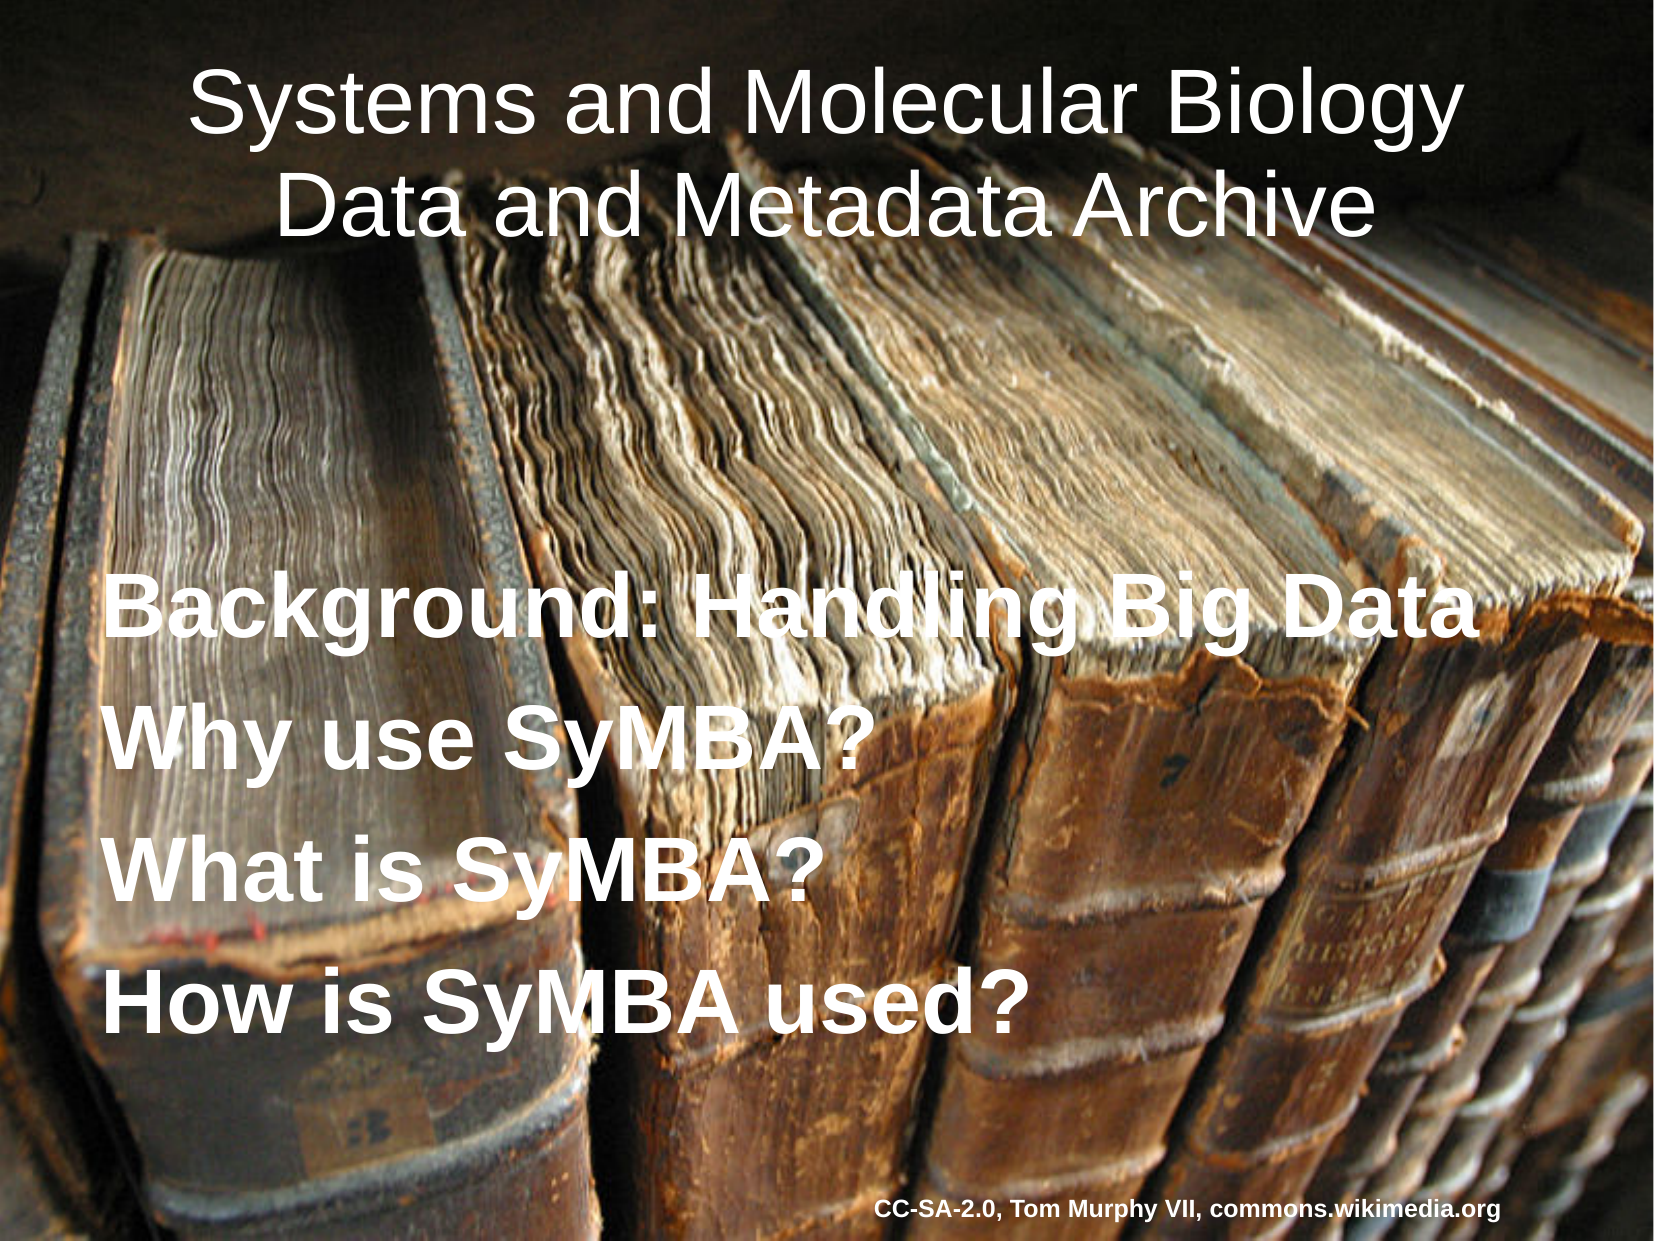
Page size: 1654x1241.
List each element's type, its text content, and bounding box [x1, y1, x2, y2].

list Background: Handling Big Data Why use SyMBA? What is SyMBA? How is SyMBA used? [82, 290, 1571, 1148]
text_box CC-SA-2.0, Tom Murphy VII, commons.wikimedia.org [856, 1194, 1653, 1241]
picture [0, 0, 1654, 1241]
title Systems and Molecular Biology Data and Metadata Archive [82, 39, 1571, 267]
